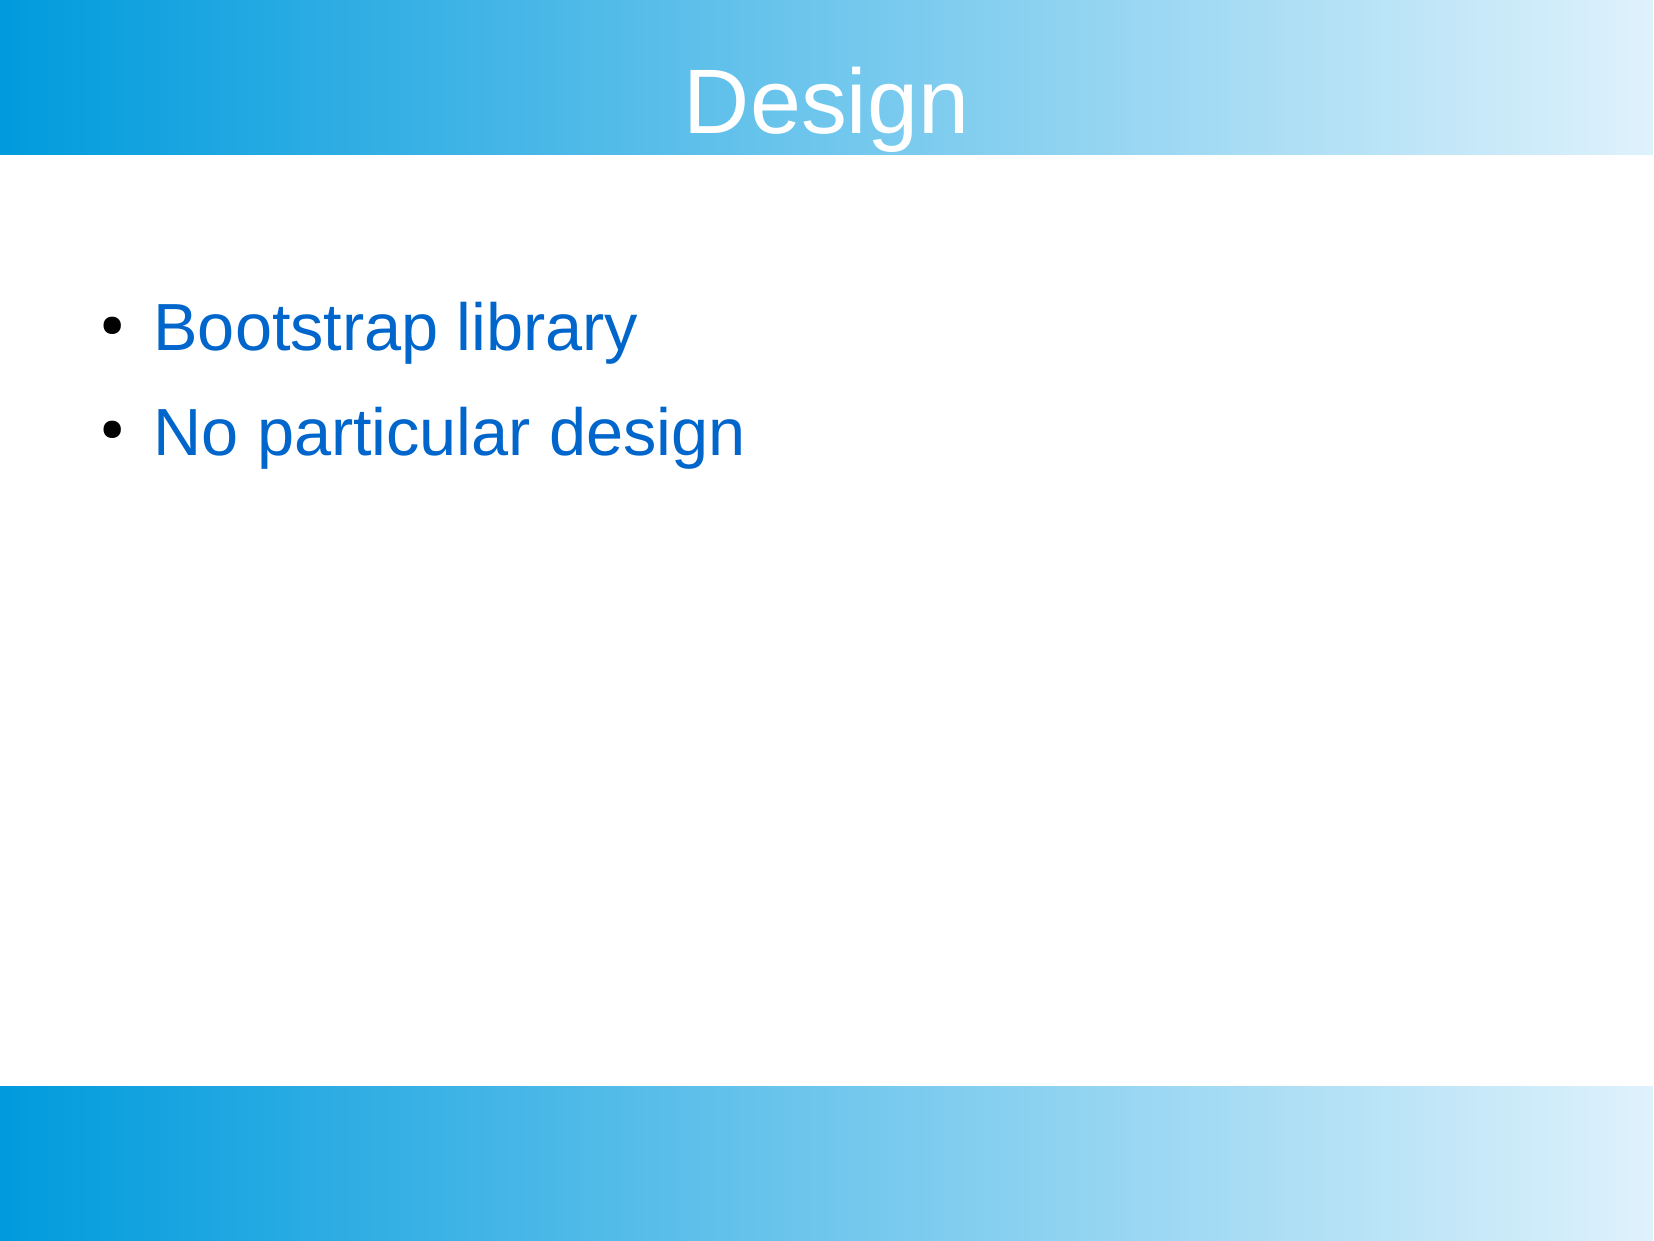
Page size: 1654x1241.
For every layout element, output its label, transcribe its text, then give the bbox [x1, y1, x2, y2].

list Bootstrap library No particular design [82, 290, 1571, 1010]
title Design [82, 49, 1571, 155]
